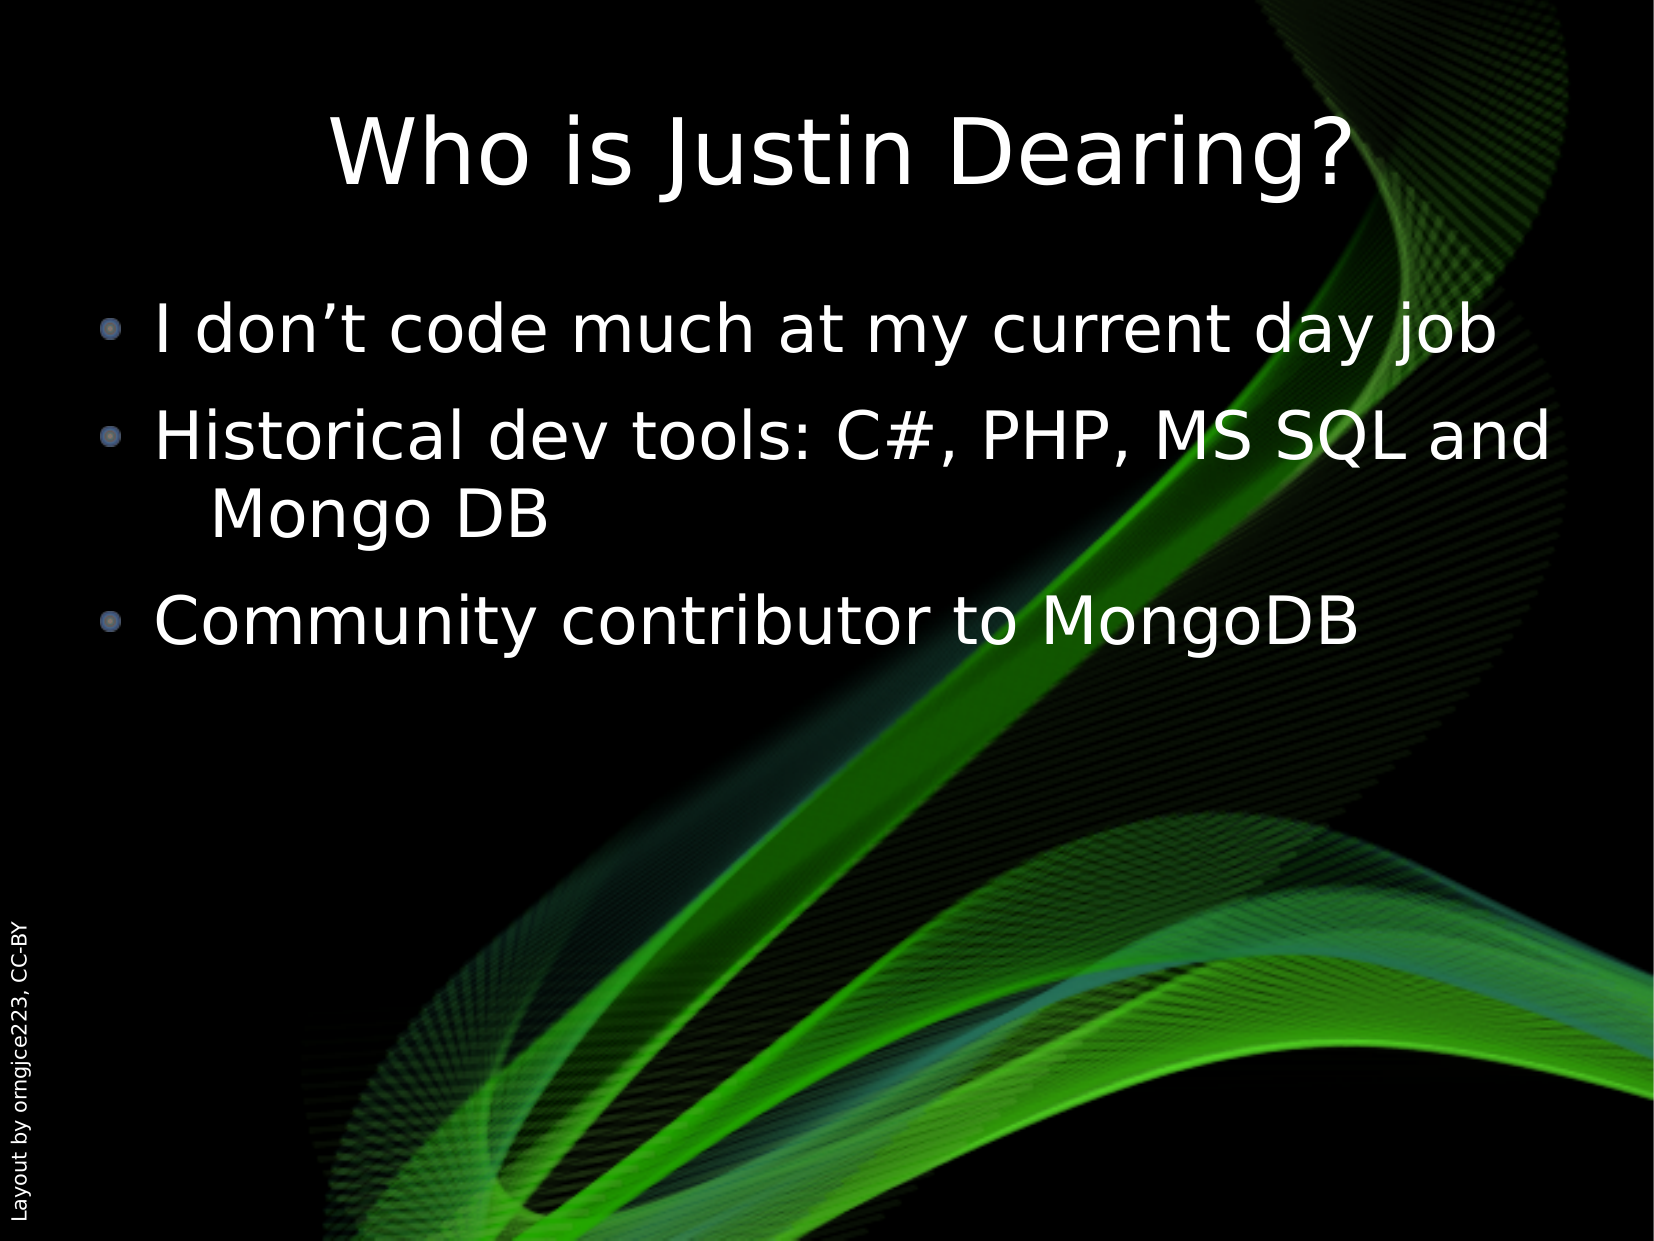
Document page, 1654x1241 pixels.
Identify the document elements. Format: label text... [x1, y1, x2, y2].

title Who is Justin Dearing? [82, 49, 1571, 257]
picture [0, 0, 1654, 1241]
list I don’t code much at my current day job Historical dev tools: C#, PHP, MS SQL and Mongo DB Community contributor to MongoDB [82, 290, 1571, 1109]
